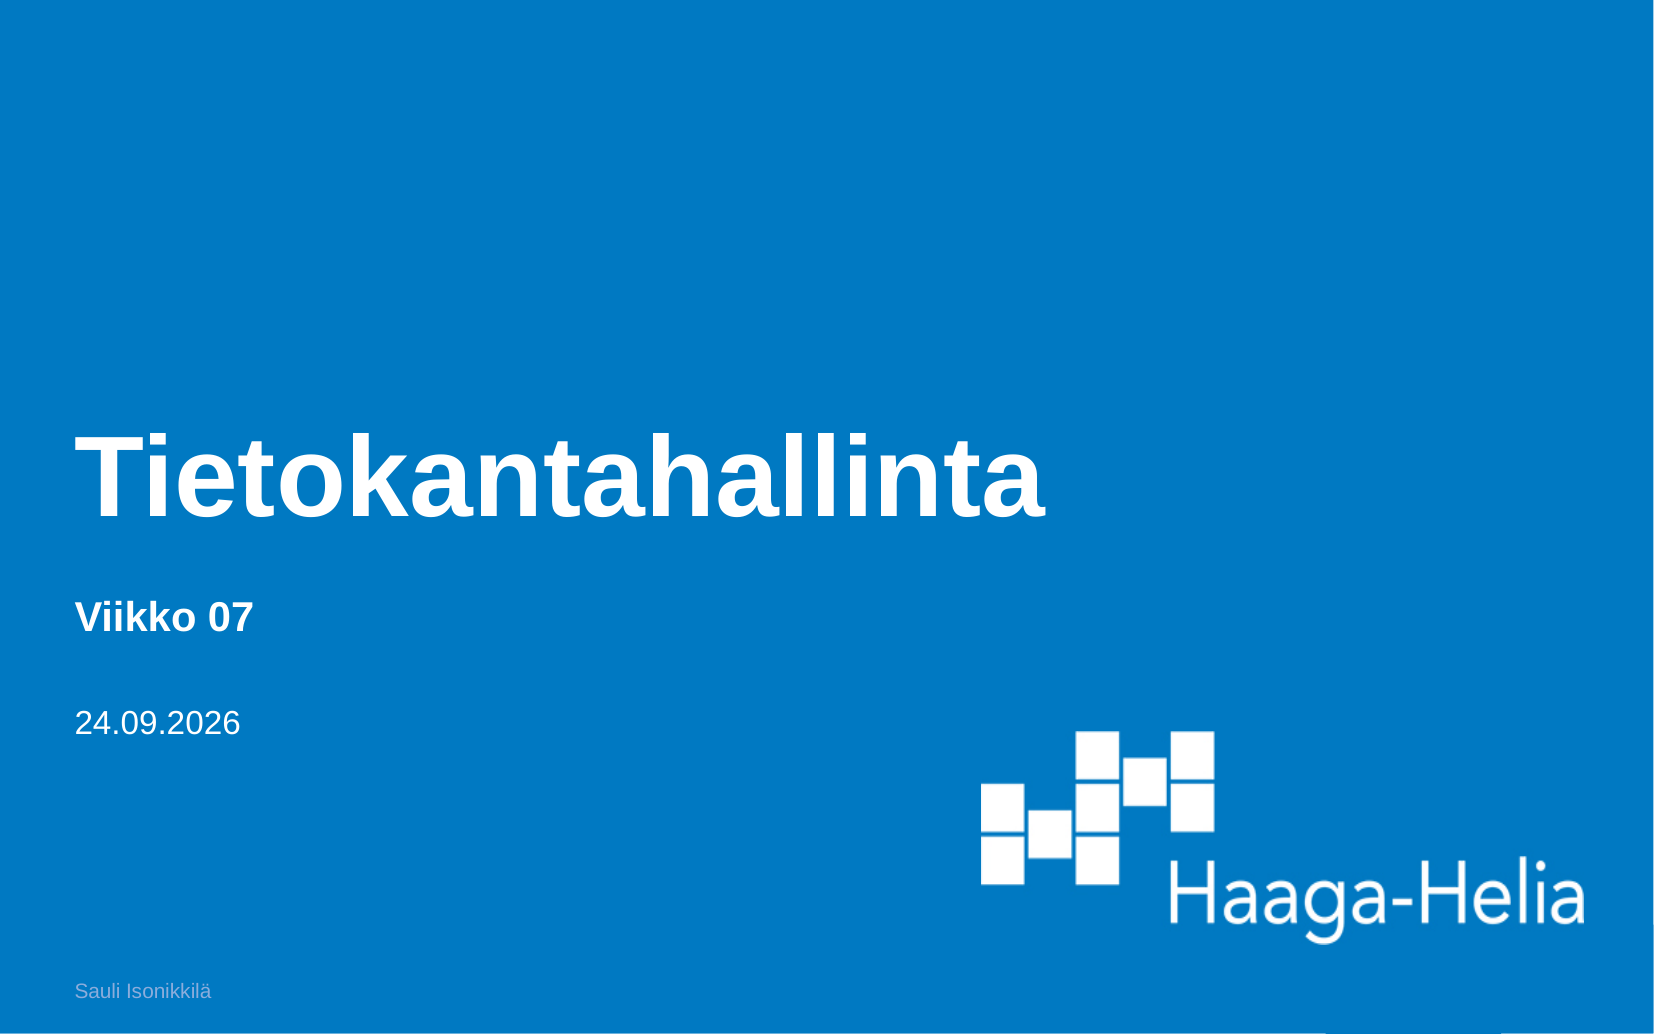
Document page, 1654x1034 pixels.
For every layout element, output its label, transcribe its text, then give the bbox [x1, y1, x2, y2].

picture [981, 731, 1584, 945]
slide_number 12.02.2024 [74, 685, 486, 741]
list Viikko 07 [74, 595, 1584, 684]
title Tietokantahallinta [74, 267, 1584, 540]
footer Sauli Isonikkilä [74, 947, 1326, 1003]
